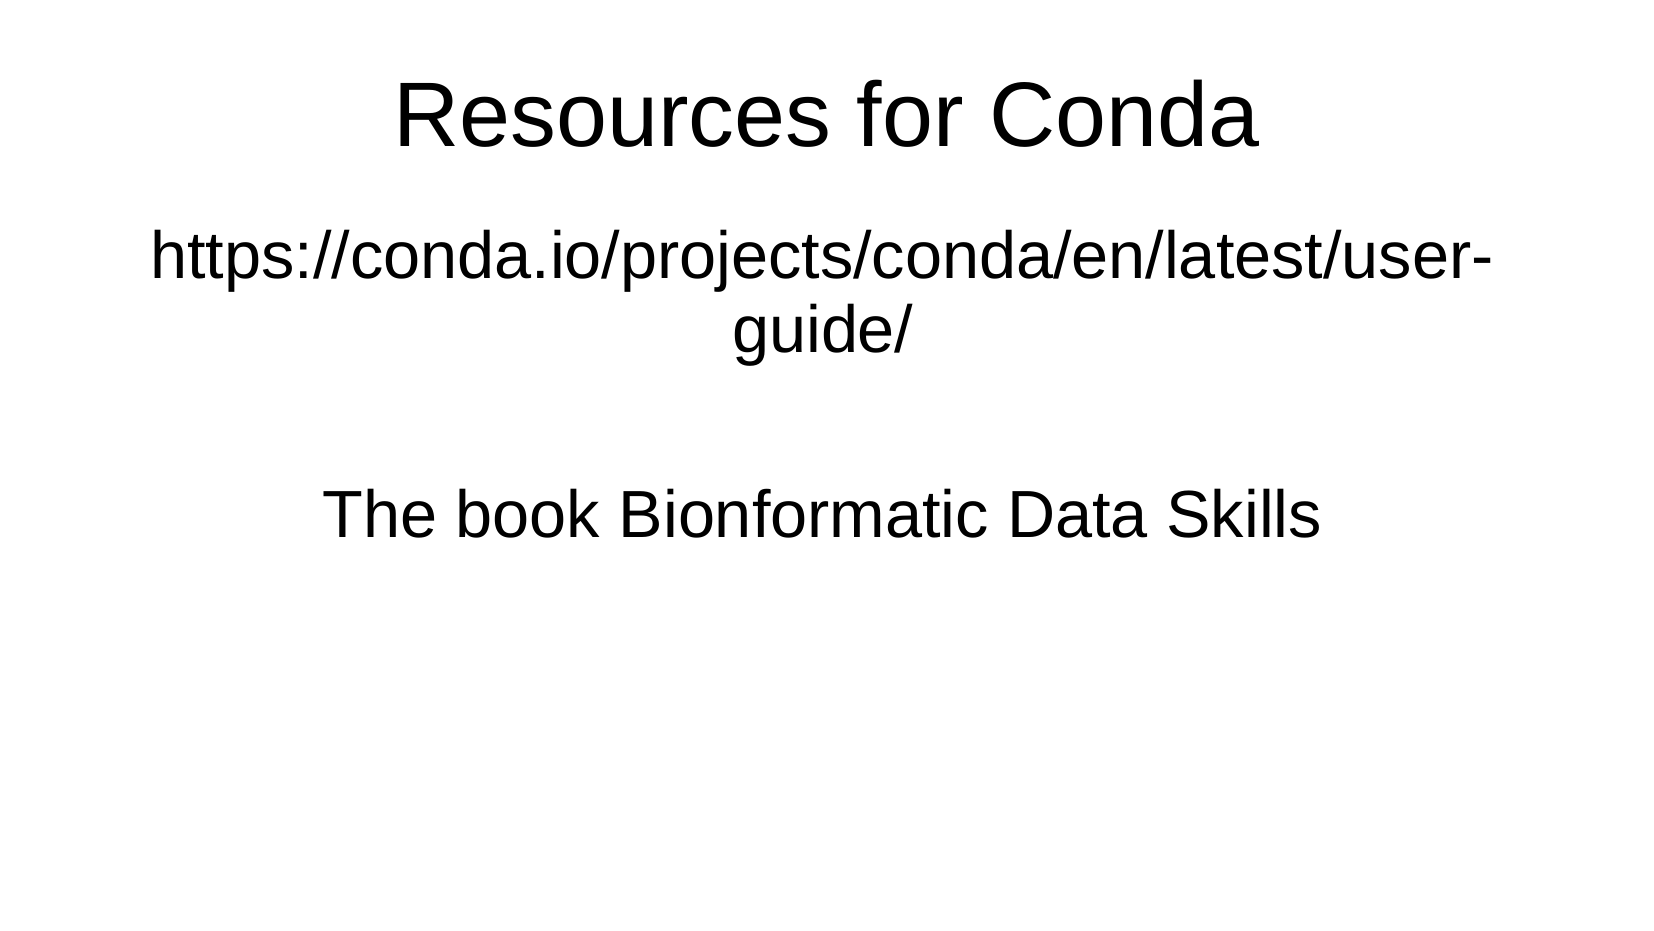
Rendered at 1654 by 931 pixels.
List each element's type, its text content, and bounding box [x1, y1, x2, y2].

text_box https://conda.io/projects/conda/en/latest/user-guide/ The book Bionformatic Data Skills [75, 217, 1571, 830]
title Resources for Conda [82, 37, 1571, 193]
